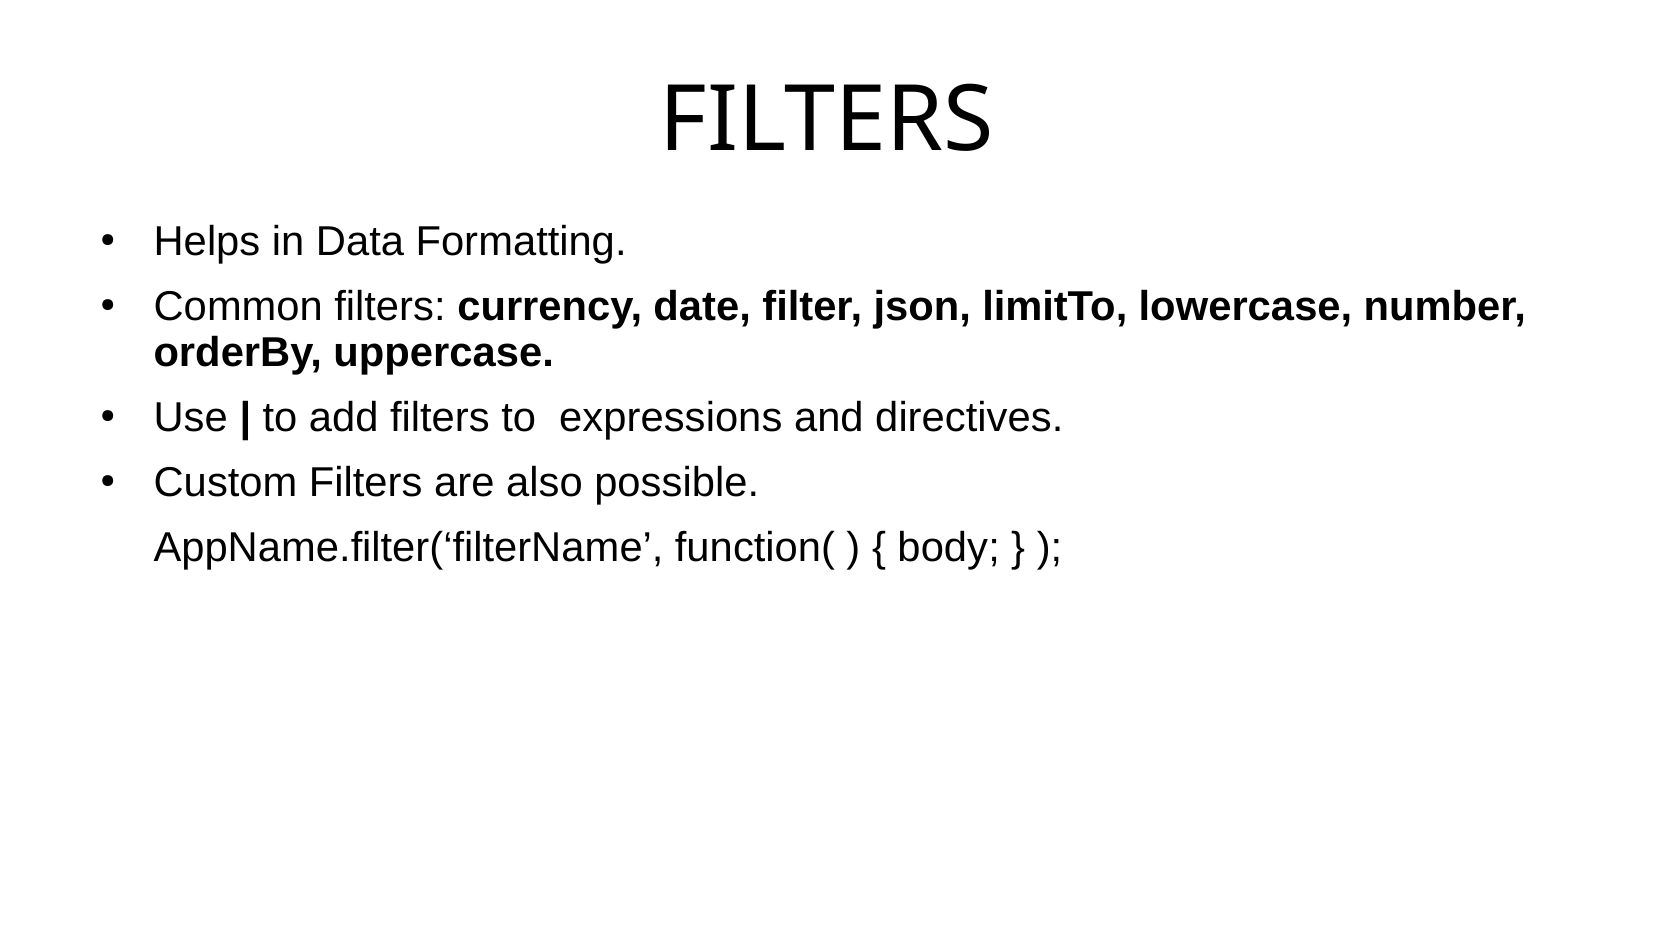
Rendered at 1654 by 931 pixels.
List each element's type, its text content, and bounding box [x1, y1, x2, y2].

title FILTERS [82, 37, 1571, 193]
list Helps in Data Formatting. Common filters: currency, date, filter, json, limitTo, lowercase, number, orderBy, uppercase. Use | to add filters to expressions and directives. Custom Filters are also possible. AppName.filter(‘filterName’, function( ) { body; } ); [82, 217, 1571, 758]
